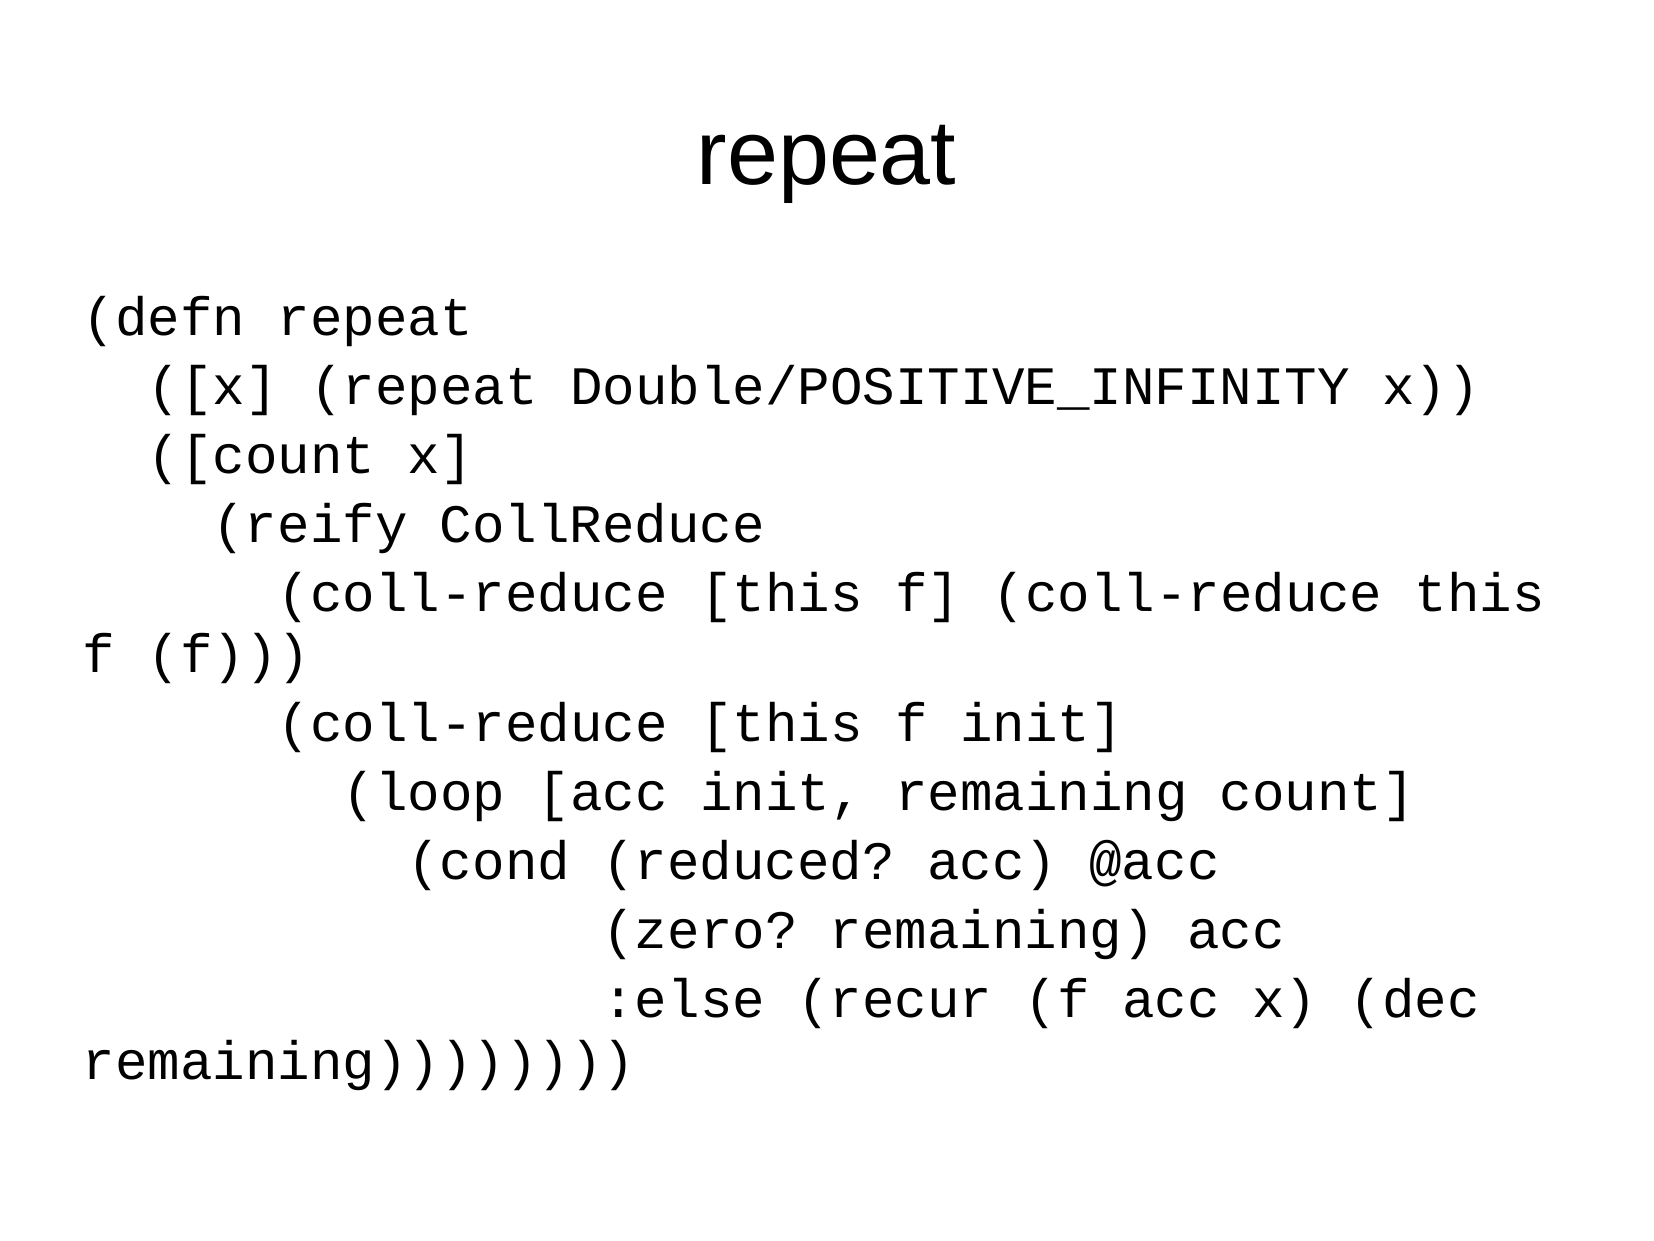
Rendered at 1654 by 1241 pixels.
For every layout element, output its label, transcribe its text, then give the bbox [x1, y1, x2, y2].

title repeat [82, 49, 1571, 257]
list (defn repeat ([x] (repeat Double/POSITIVE_INFINITY x)) ([count x] (reify CollReduce (coll-reduce [this f] (coll-reduce this f (f))) (coll-reduce [this f init] (loop [acc init, remaining count] (cond (reduced? acc) @acc (zero? remaining) acc :else (recur (f acc x) (dec remaining)))))))) [82, 290, 1571, 1109]
